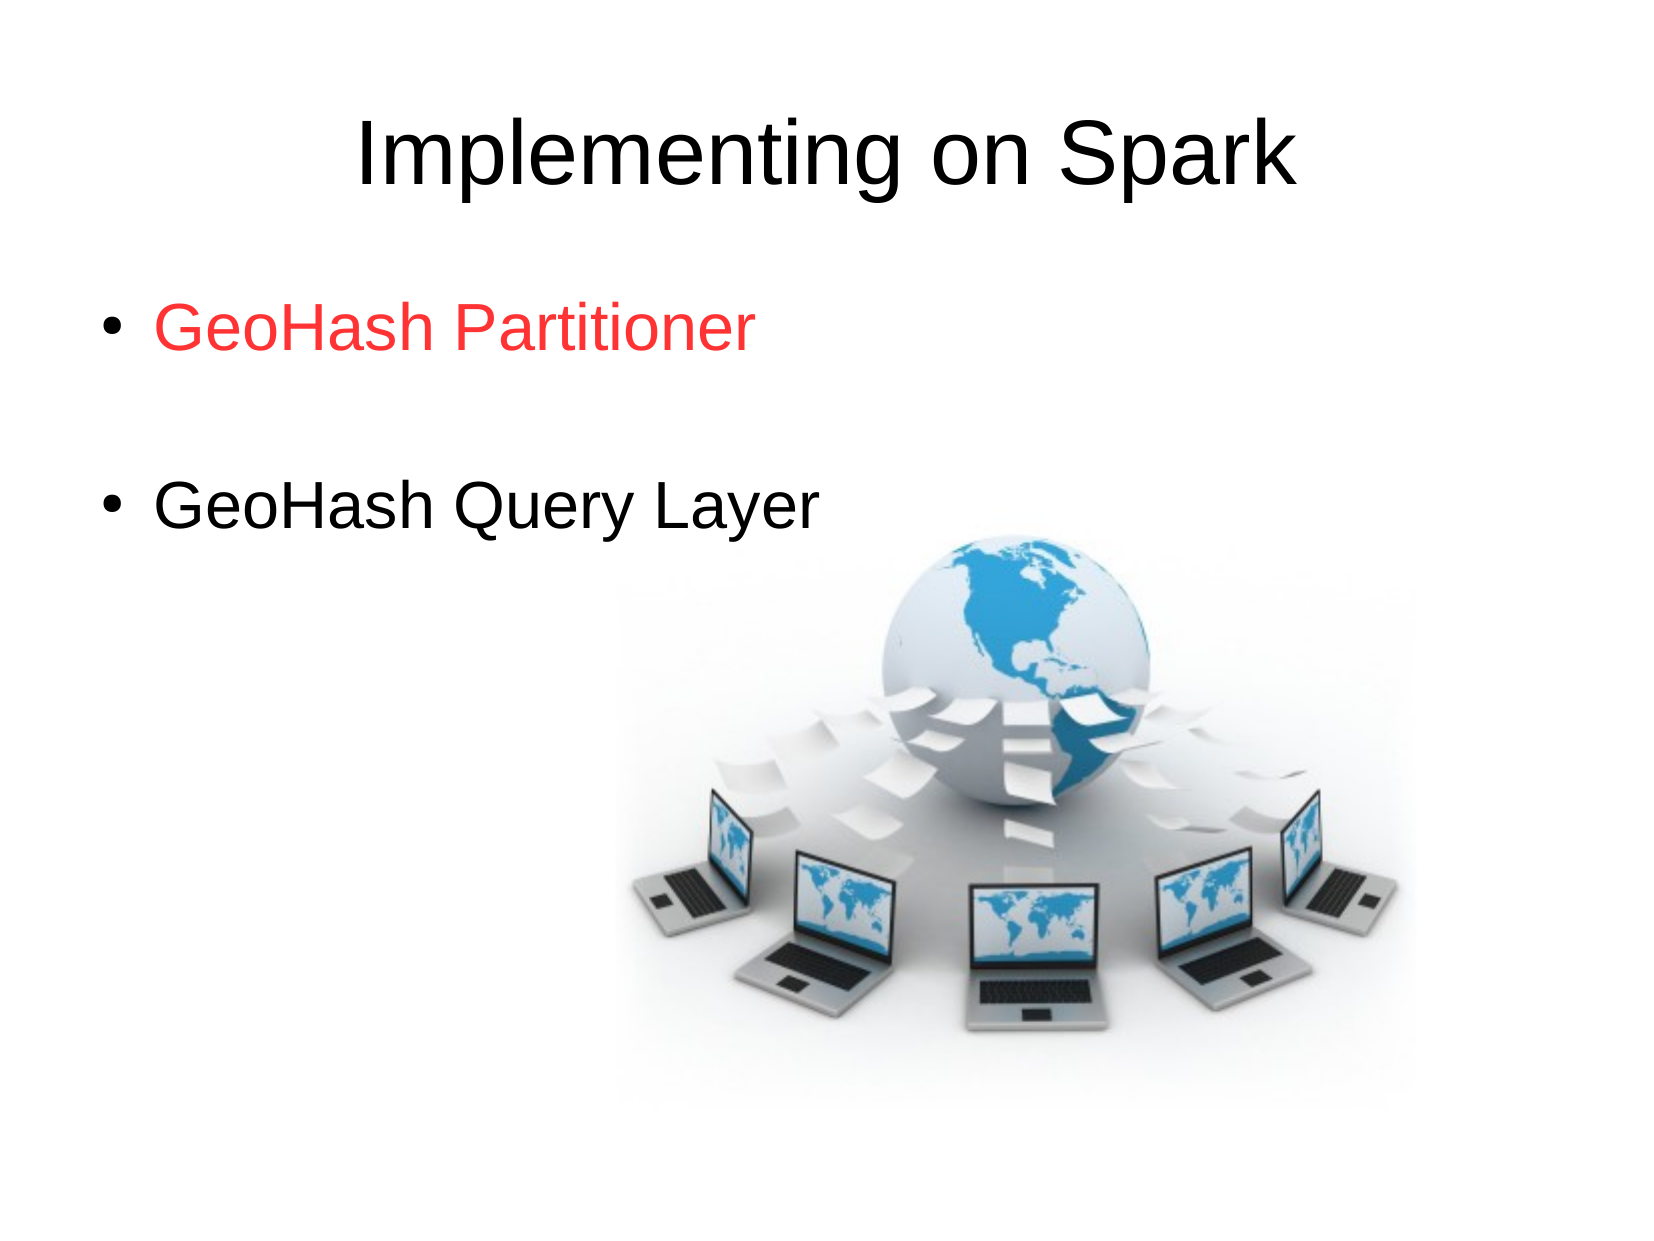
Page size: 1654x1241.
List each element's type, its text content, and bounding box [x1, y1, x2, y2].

picture [568, 1010, 1465, 1111]
list GeoHash Partitioner GeoHash Query Layer [82, 290, 1571, 1010]
title Implementing on Spark [82, 49, 1571, 257]
